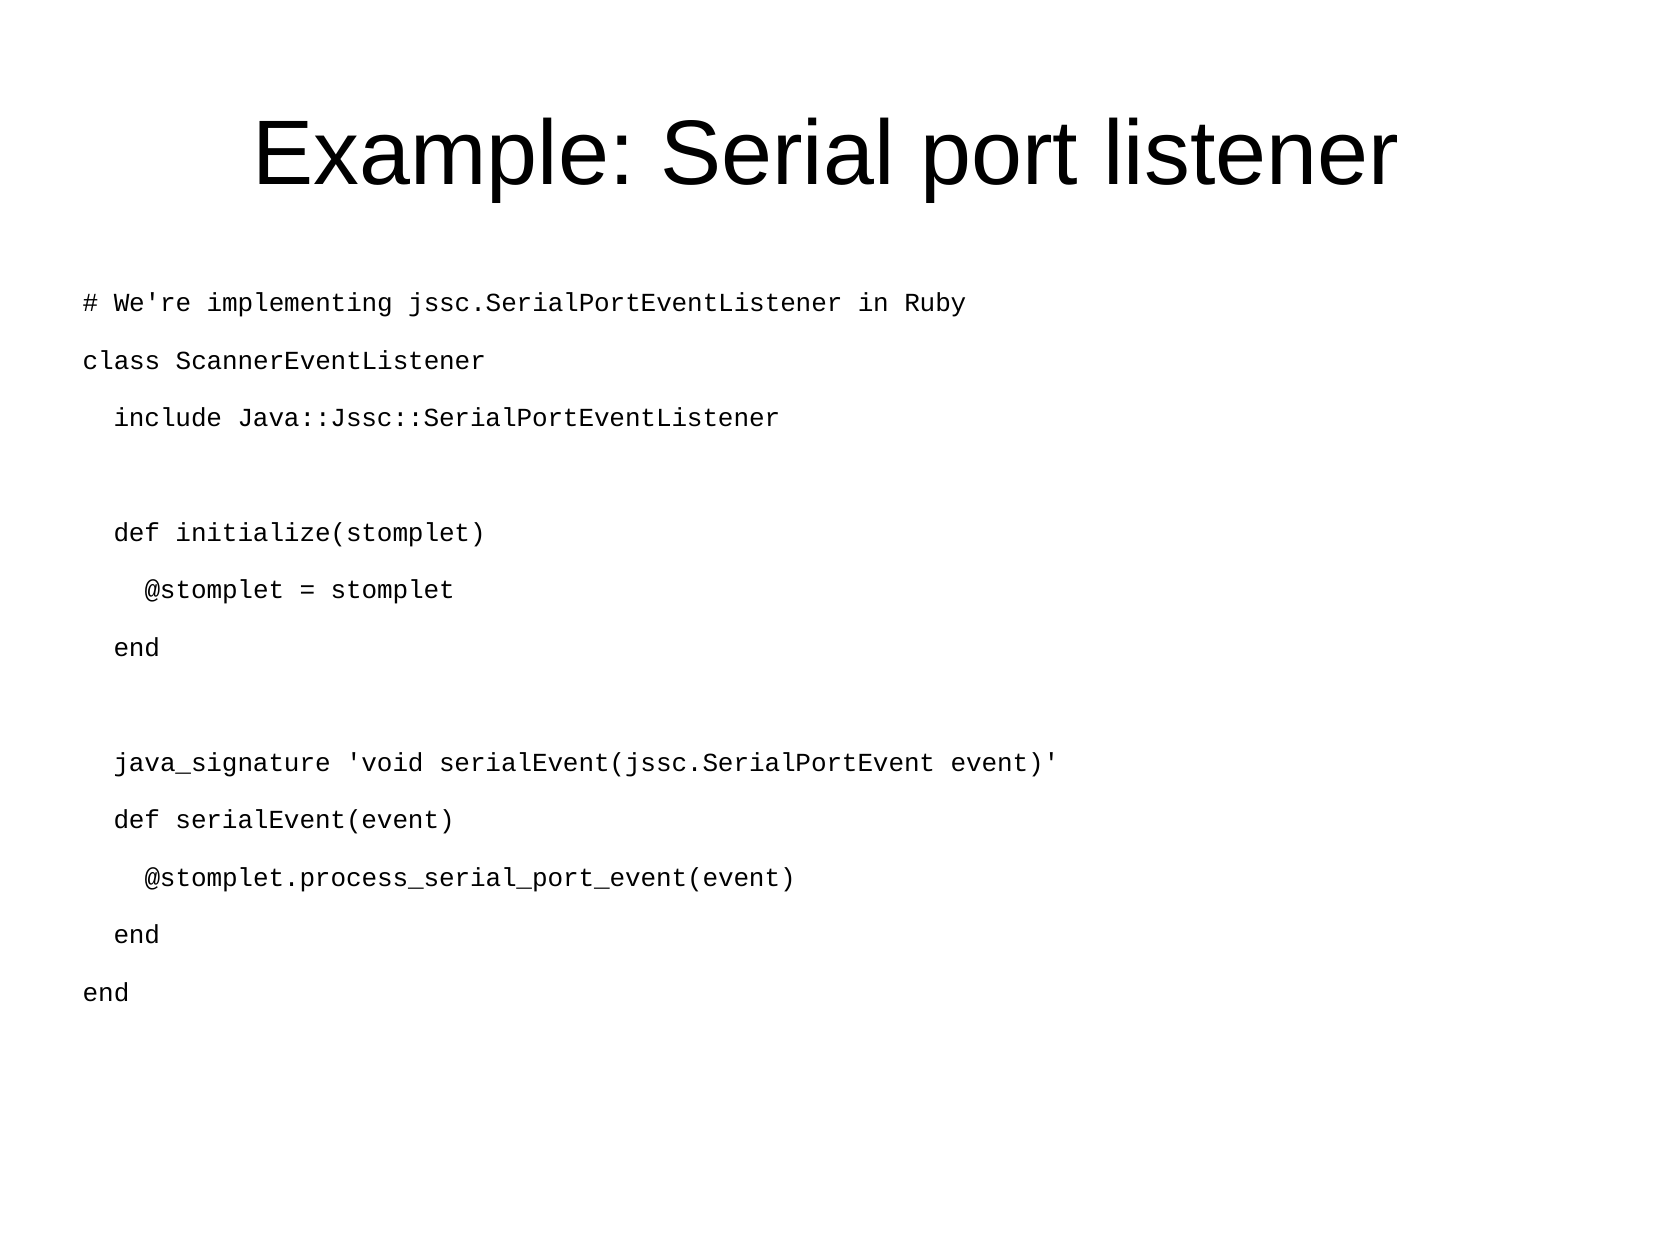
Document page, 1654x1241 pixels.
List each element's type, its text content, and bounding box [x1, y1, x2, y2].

list # We're implementing jssc.SerialPortEventListener in Ruby class ScannerEventListener include Java::Jssc::SerialPortEventListener def initialize(stomplet) @stomplet = stomplet end java_signature 'void serialEvent(jssc.SerialPortEvent event)' def serialEvent(event) @stomplet.process_serial_port_event(event) end end [82, 290, 1571, 1010]
title Example: Serial port listener [82, 49, 1571, 257]
